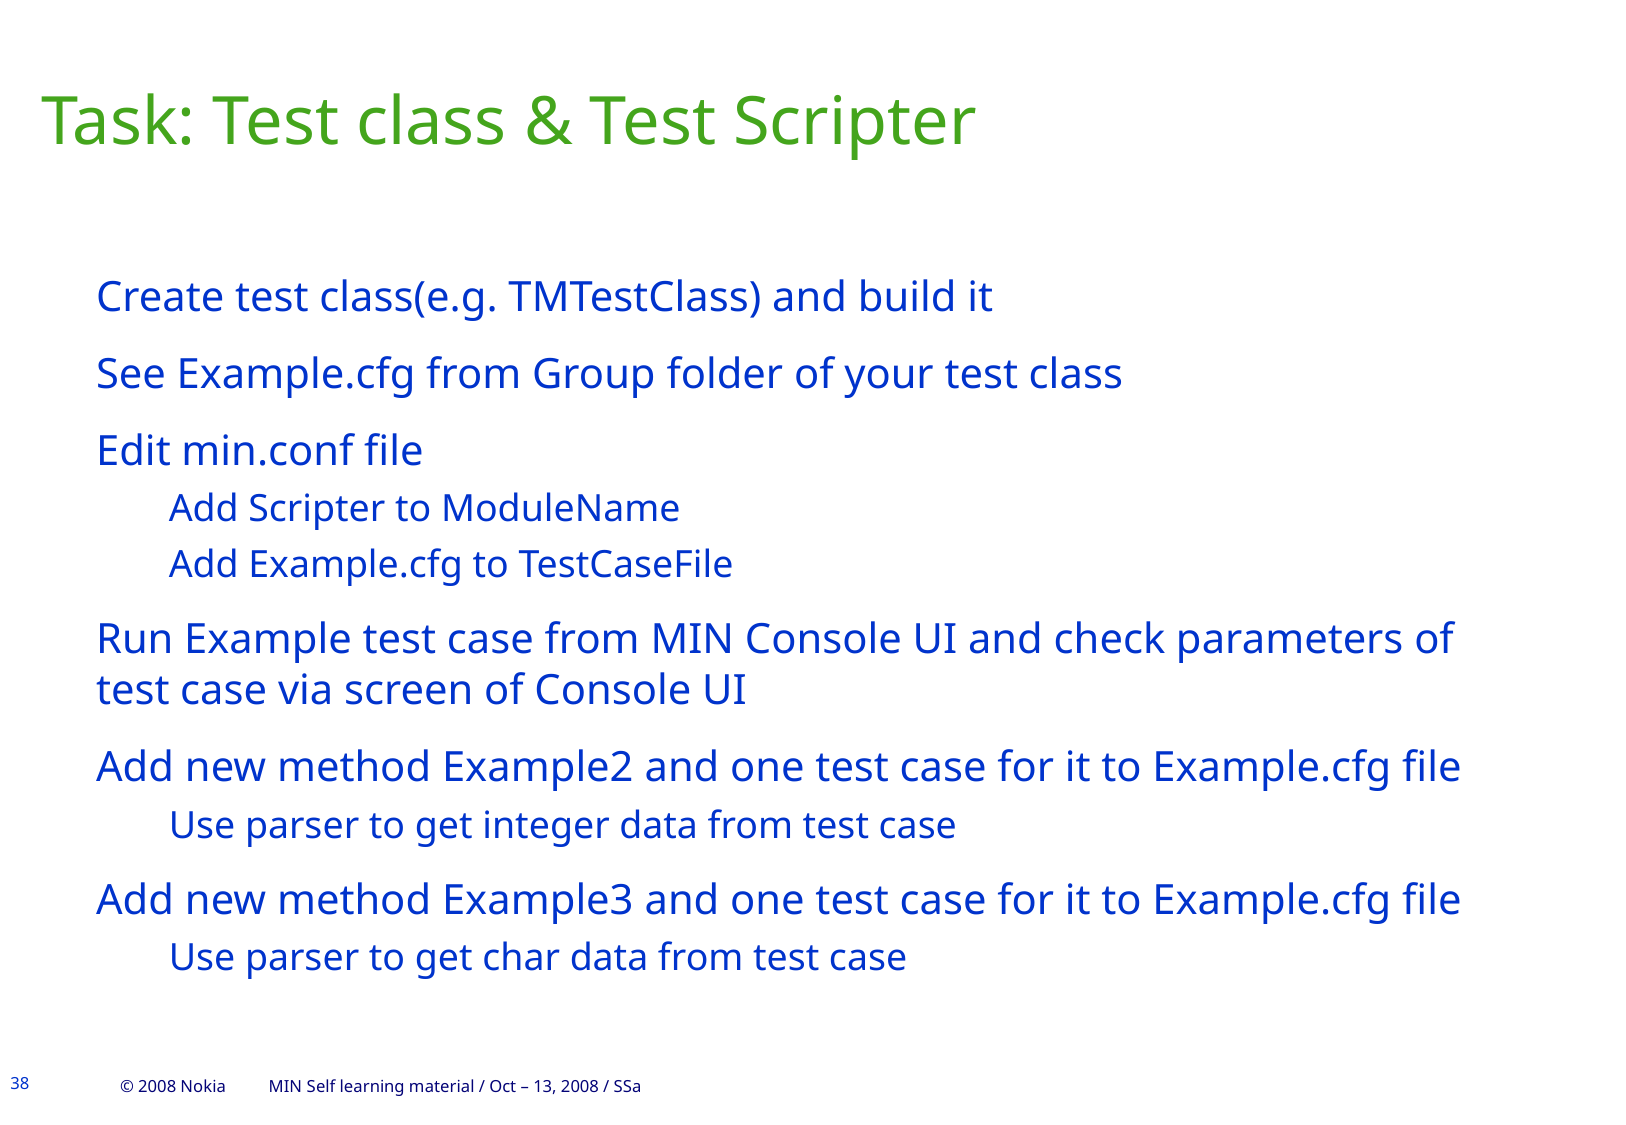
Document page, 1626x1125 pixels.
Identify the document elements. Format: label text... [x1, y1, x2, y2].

title Task: Test class & Test Scripter [41, 70, 1504, 174]
list Create test class(e.g. TMTestClass) and build it See Example.cfg from Group folder of your test class Edit min.conf file Add Scripter to ModuleName Add Example.cfg to TestCaseFile Run Example test case from MIN Console UI and check parameters of test case via screen of Console UI Add new method Example2 and one test case for it to Example.cfg file Use parser to get integer data from test case Add new method Example3 and one test case for it to Example.cfg file Use parser to get char data from test case [81, 262, 1544, 1069]
